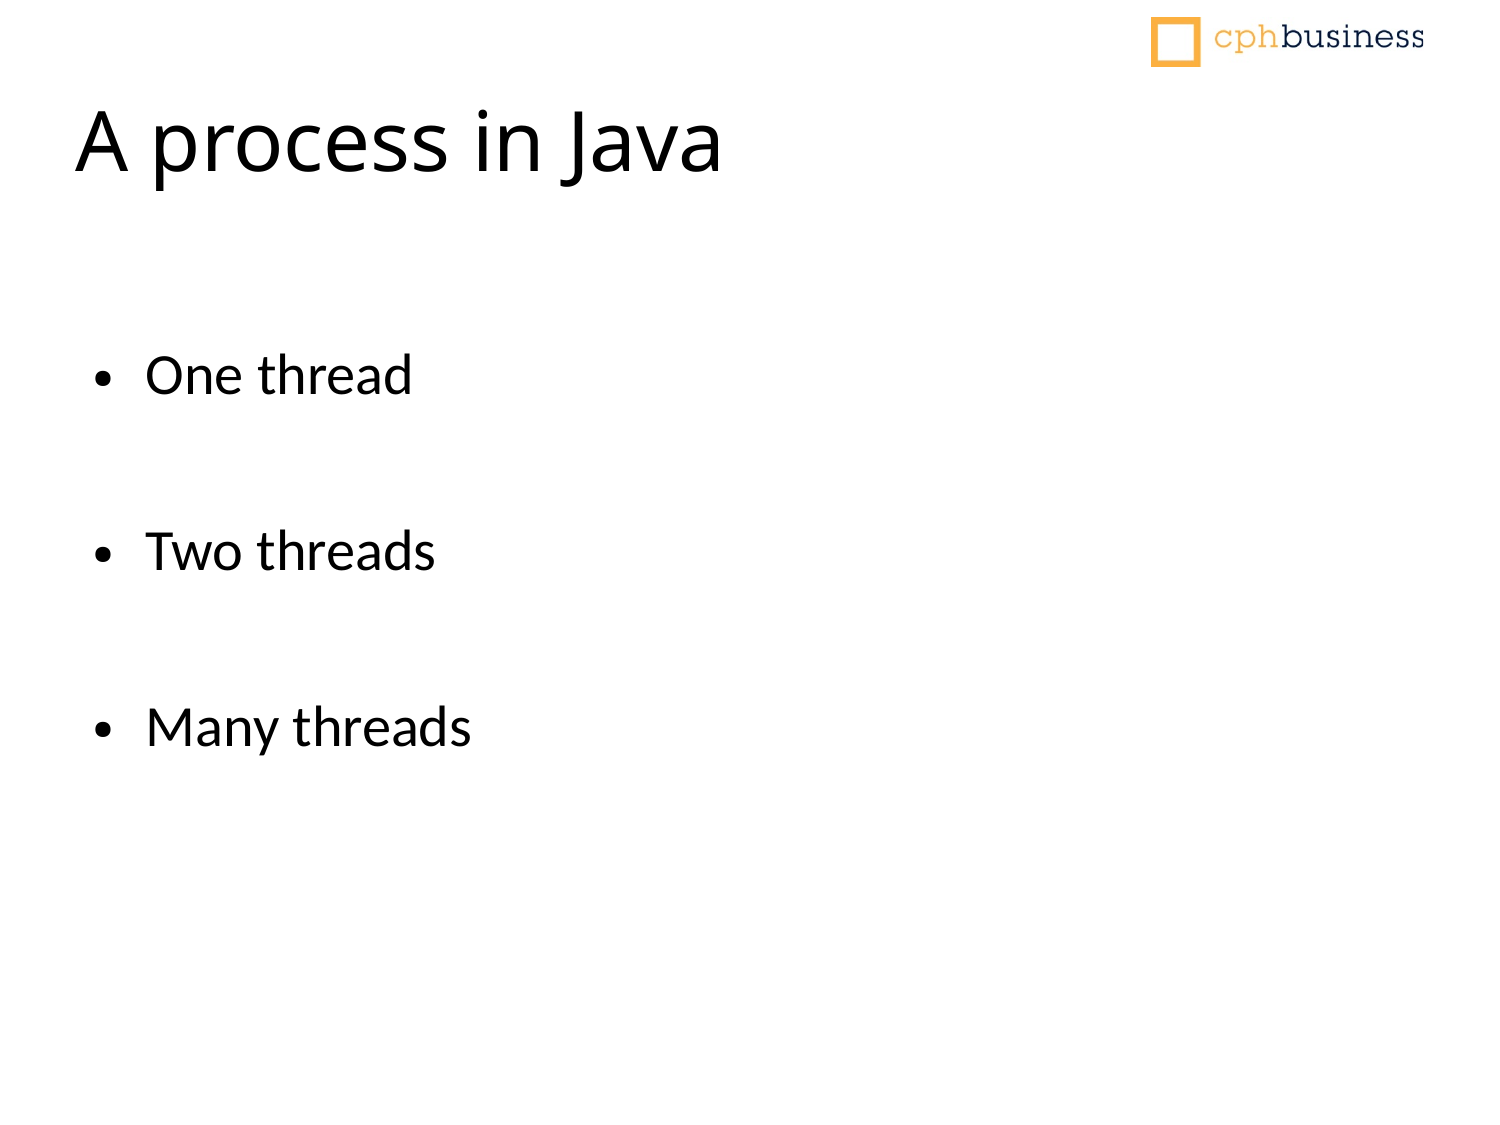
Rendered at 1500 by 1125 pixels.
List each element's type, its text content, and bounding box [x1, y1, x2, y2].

title A process in Java [75, 44, 1425, 233]
list One thread Two threads Many threads [75, 263, 1425, 916]
picture [1151, 17, 1424, 44]
